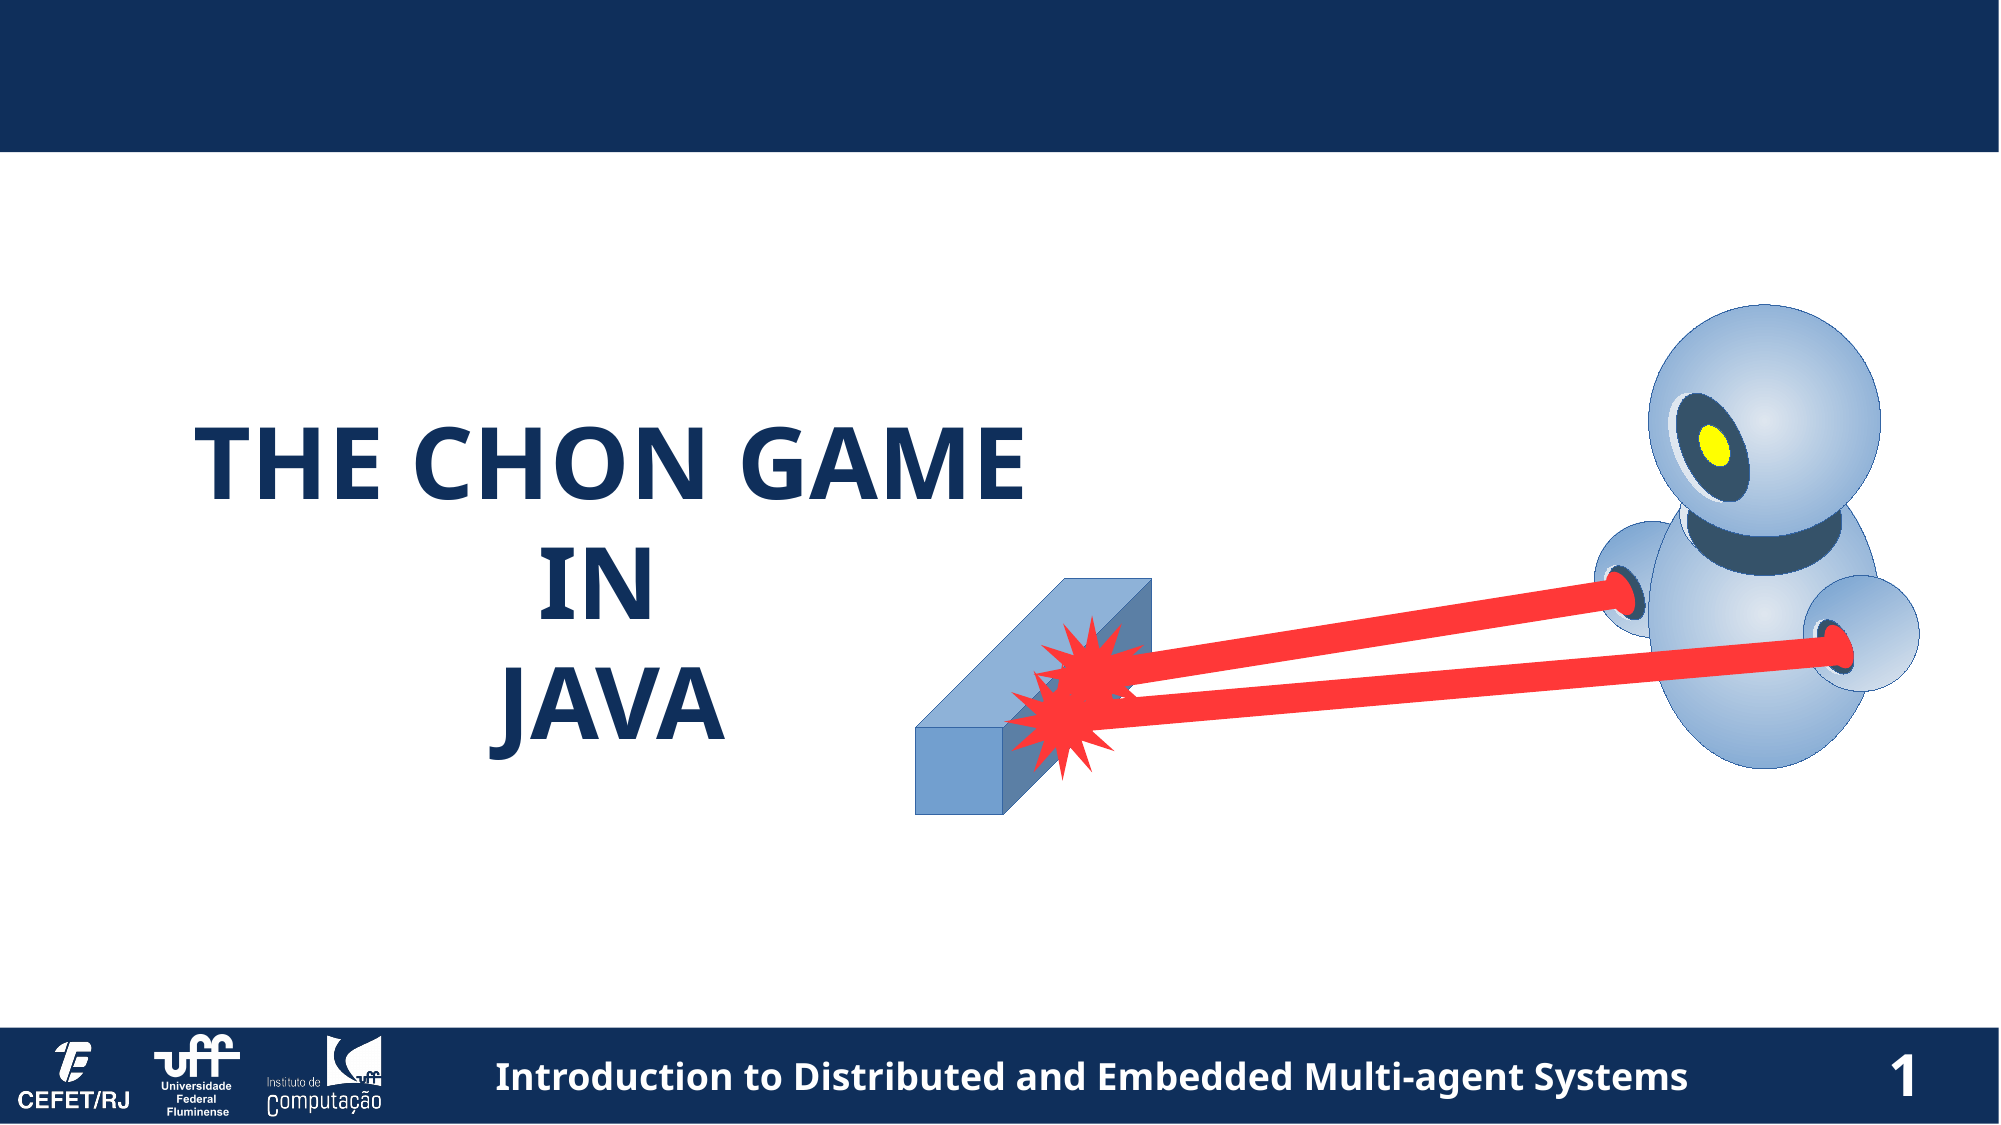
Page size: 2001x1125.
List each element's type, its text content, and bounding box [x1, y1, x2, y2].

text_box [915, 304, 1920, 815]
picture [153, 1033, 241, 1121]
picture [18, 1021, 129, 1125]
picture [265, 1033, 383, 1117]
text_box THE CHON GAME IN JAVA [137, 391, 1086, 767]
